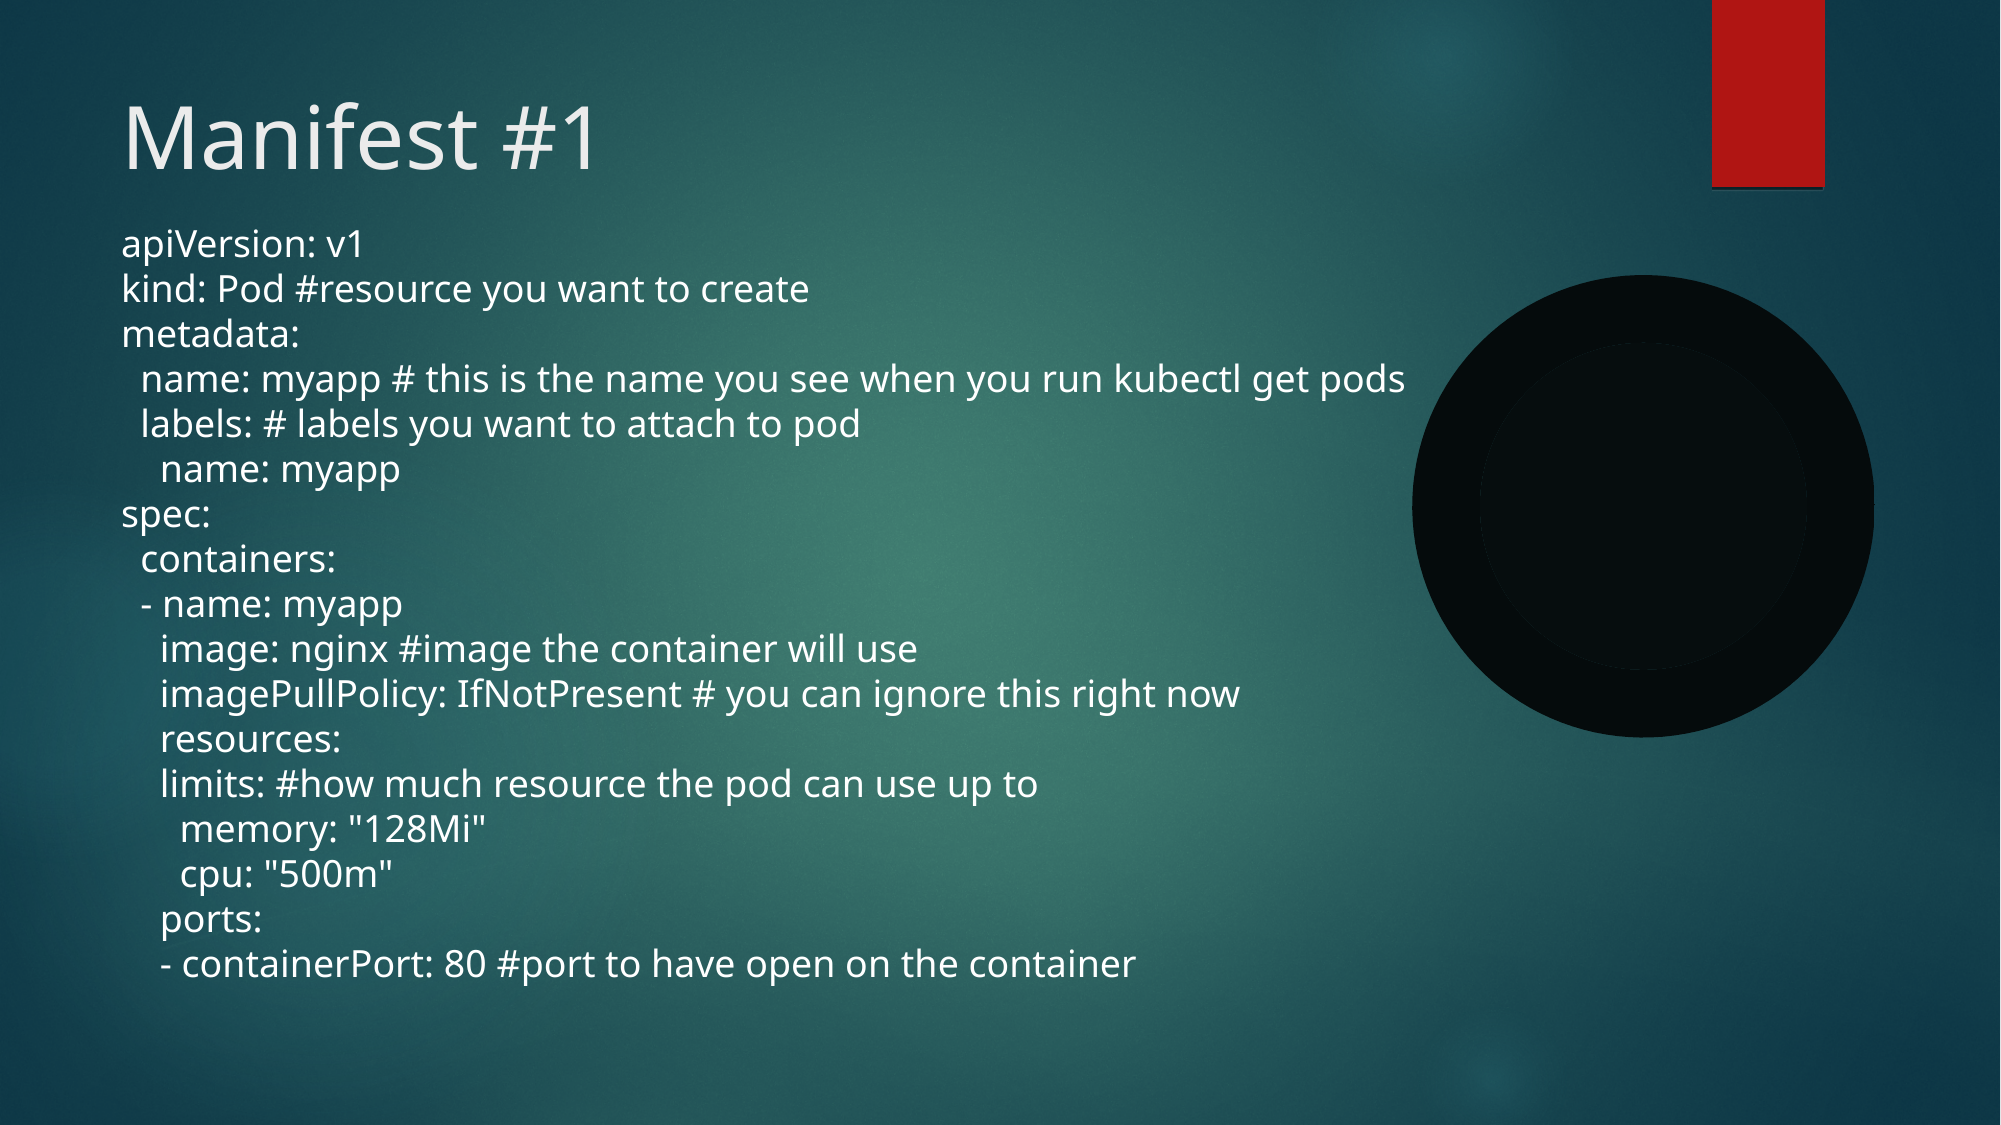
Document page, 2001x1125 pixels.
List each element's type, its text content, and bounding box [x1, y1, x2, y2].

title Manifest #1 [106, 74, 1649, 212]
text_box apiVersion: v1 kind: Pod #resource you want to create metadata: name: myapp # this is the name you see when you run kubectl get pods labels: # labels you want to attach to pod name: myapp spec: containers: - name: myapp image: nginx #image the container will use imagePullPolicy: IfNotPresent # you can ignore this right now resources: limits: #how much resource the pod can use up to memory: "128Mi" cpu: "500m" ports: - containerPort: 80 #port to have open on the container [106, 212, 1938, 1125]
